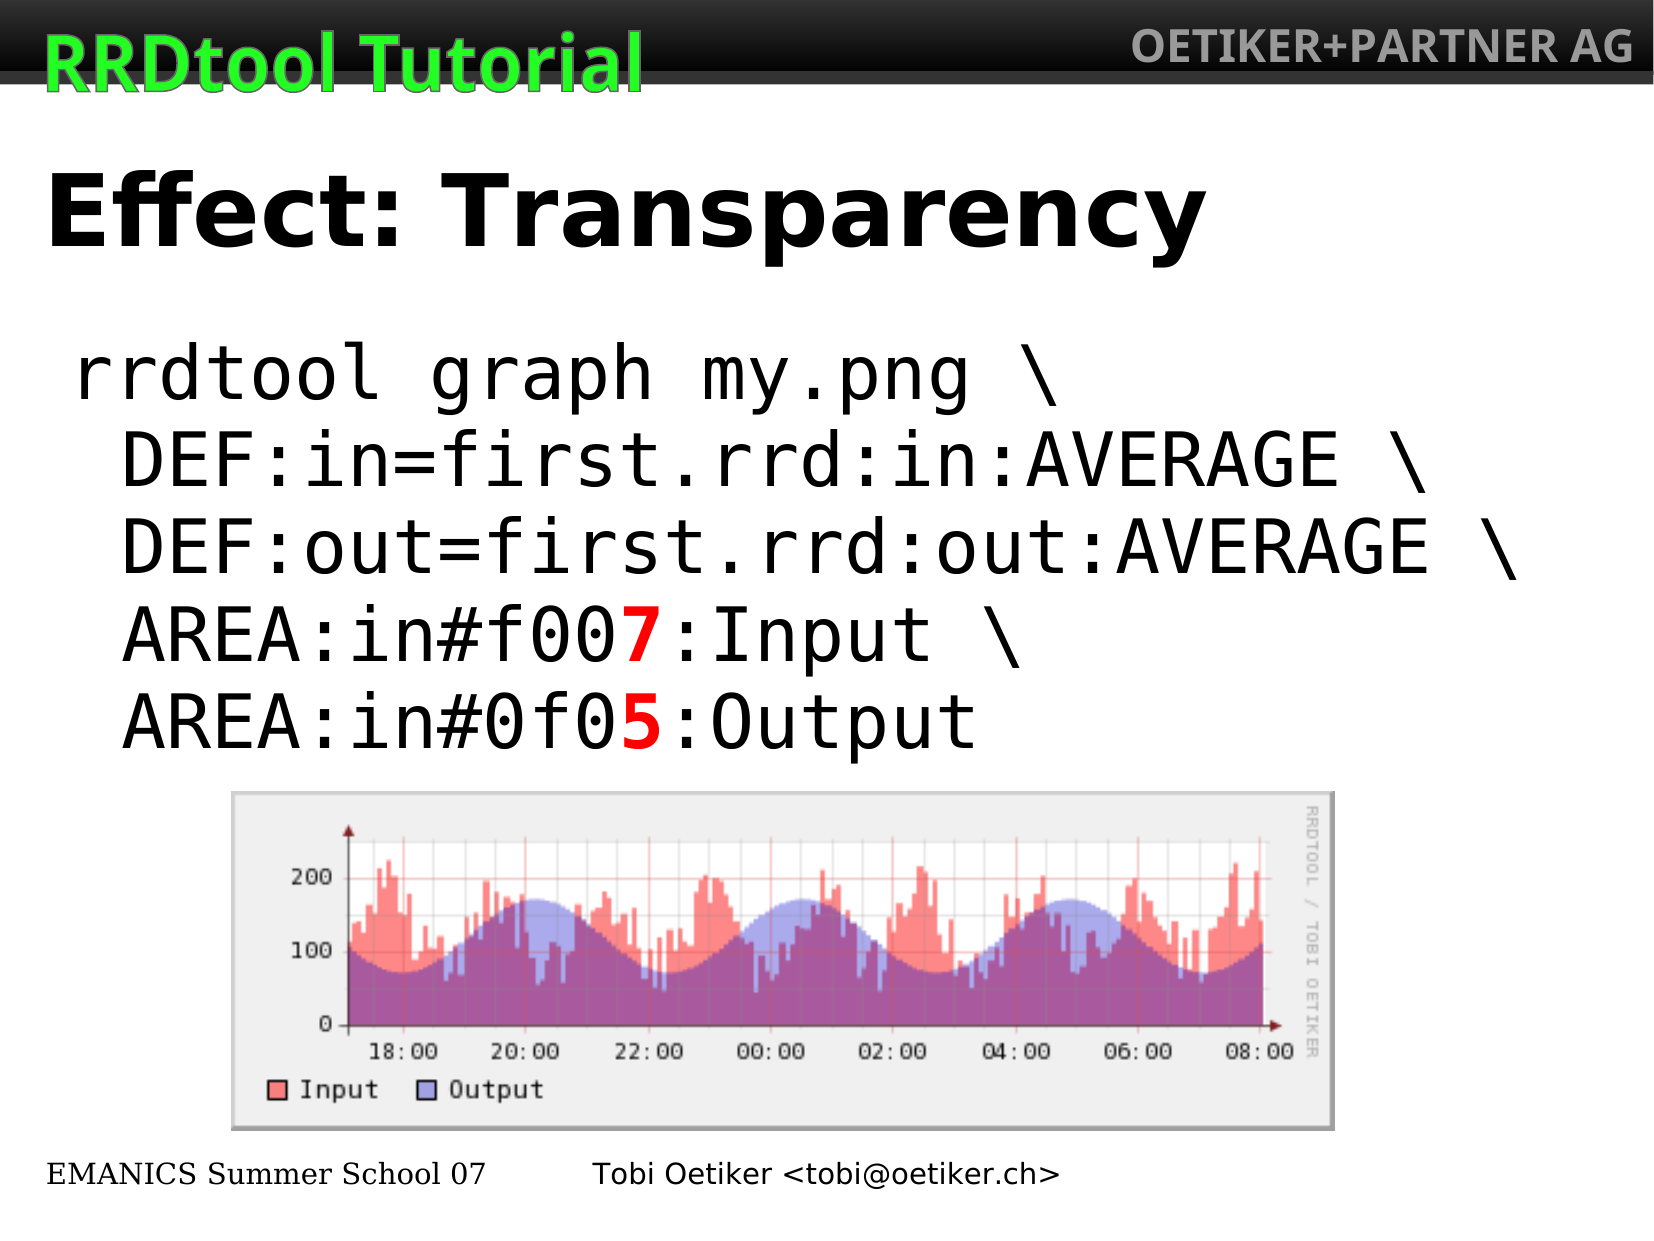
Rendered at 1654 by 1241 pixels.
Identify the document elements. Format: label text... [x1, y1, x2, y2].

title Effect: Transparency [43, 137, 1582, 287]
picture [231, 791, 1335, 1131]
list rrdtool graph my.png \ DEF:in=first.rrd:in:AVERAGE \ DEF:out=first.rrd:out:AVERAGE \ AREA:in#f007:Input \ AREA:in#0f05:Output [50, 329, 1571, 1099]
